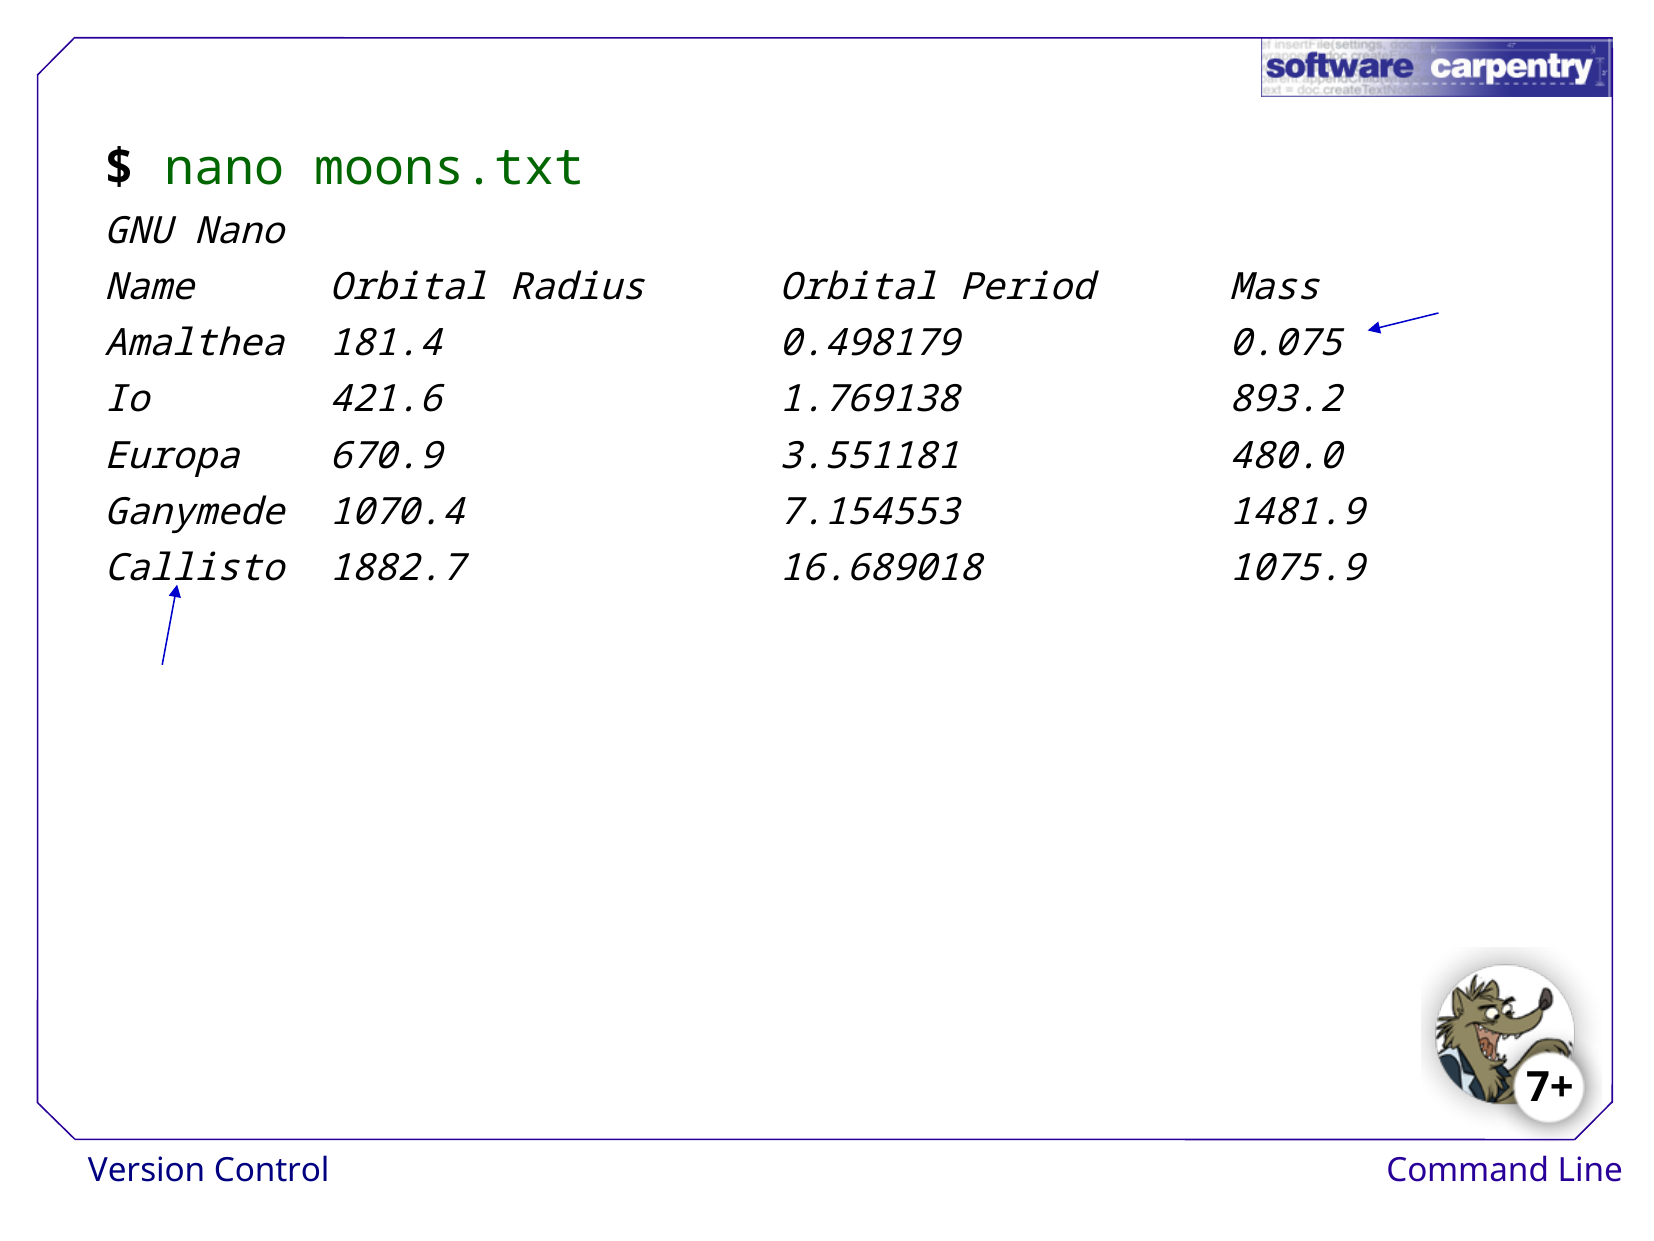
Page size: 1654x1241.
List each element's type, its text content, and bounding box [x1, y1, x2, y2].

picture [1261, 39, 1613, 97]
text_box 7+ [1505, 1057, 1595, 1119]
picture [1421, 947, 1602, 1142]
text_box $ nano moons.txt GNU Nano Name Orbital Radius Orbital Period Mass Amalthea 181.4 0.498179 0.075 Io 421.6 1.769138 893.2 Europa 670.9 3.551181 480.0 Ganymede 1070.4 7.154553 1481.9 Callisto 1882.7 16.689018 1075.9 [89, 112, 1572, 1036]
